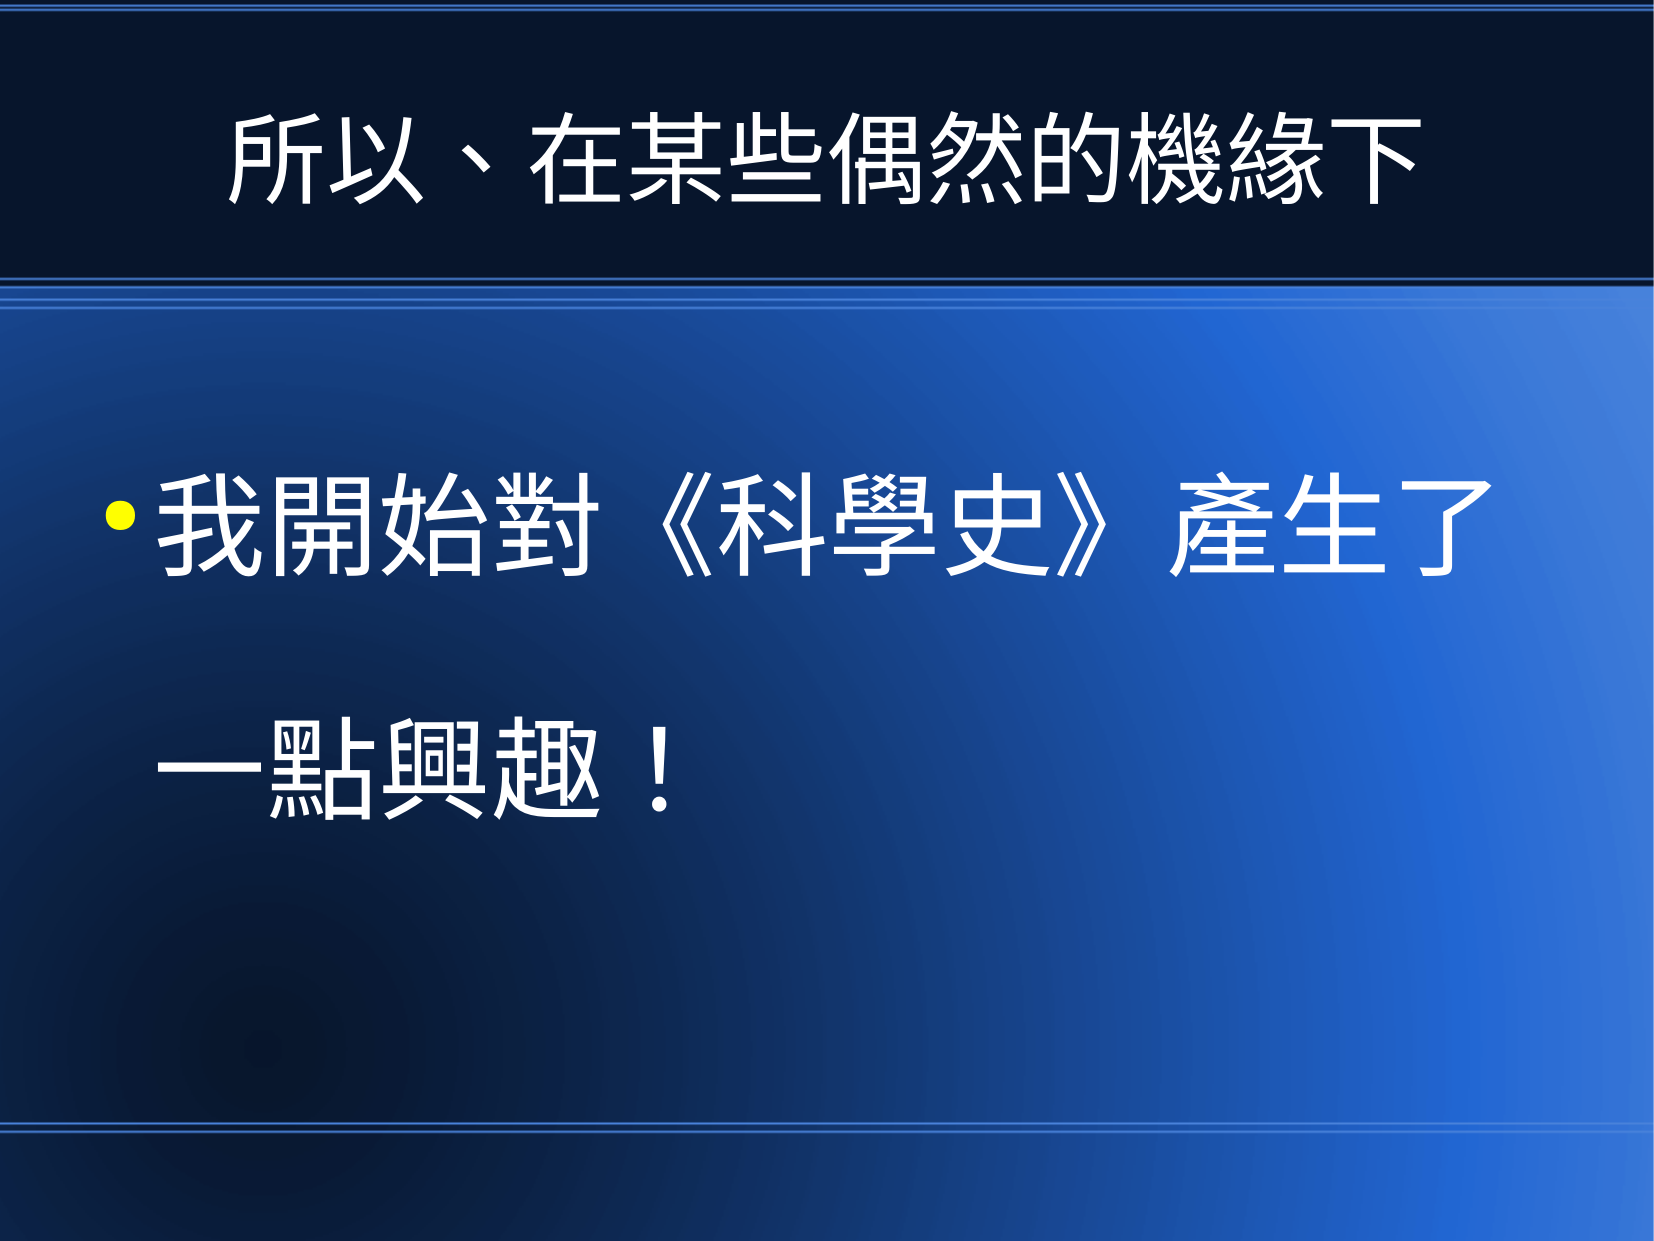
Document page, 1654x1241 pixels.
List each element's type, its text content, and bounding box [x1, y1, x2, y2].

picture [0, 0, 1654, 1241]
title 所以、在某些偶然的機緣下 [82, 49, 1571, 257]
list 我開始對《科學史》產生了一點興趣！ [82, 355, 1571, 1241]
